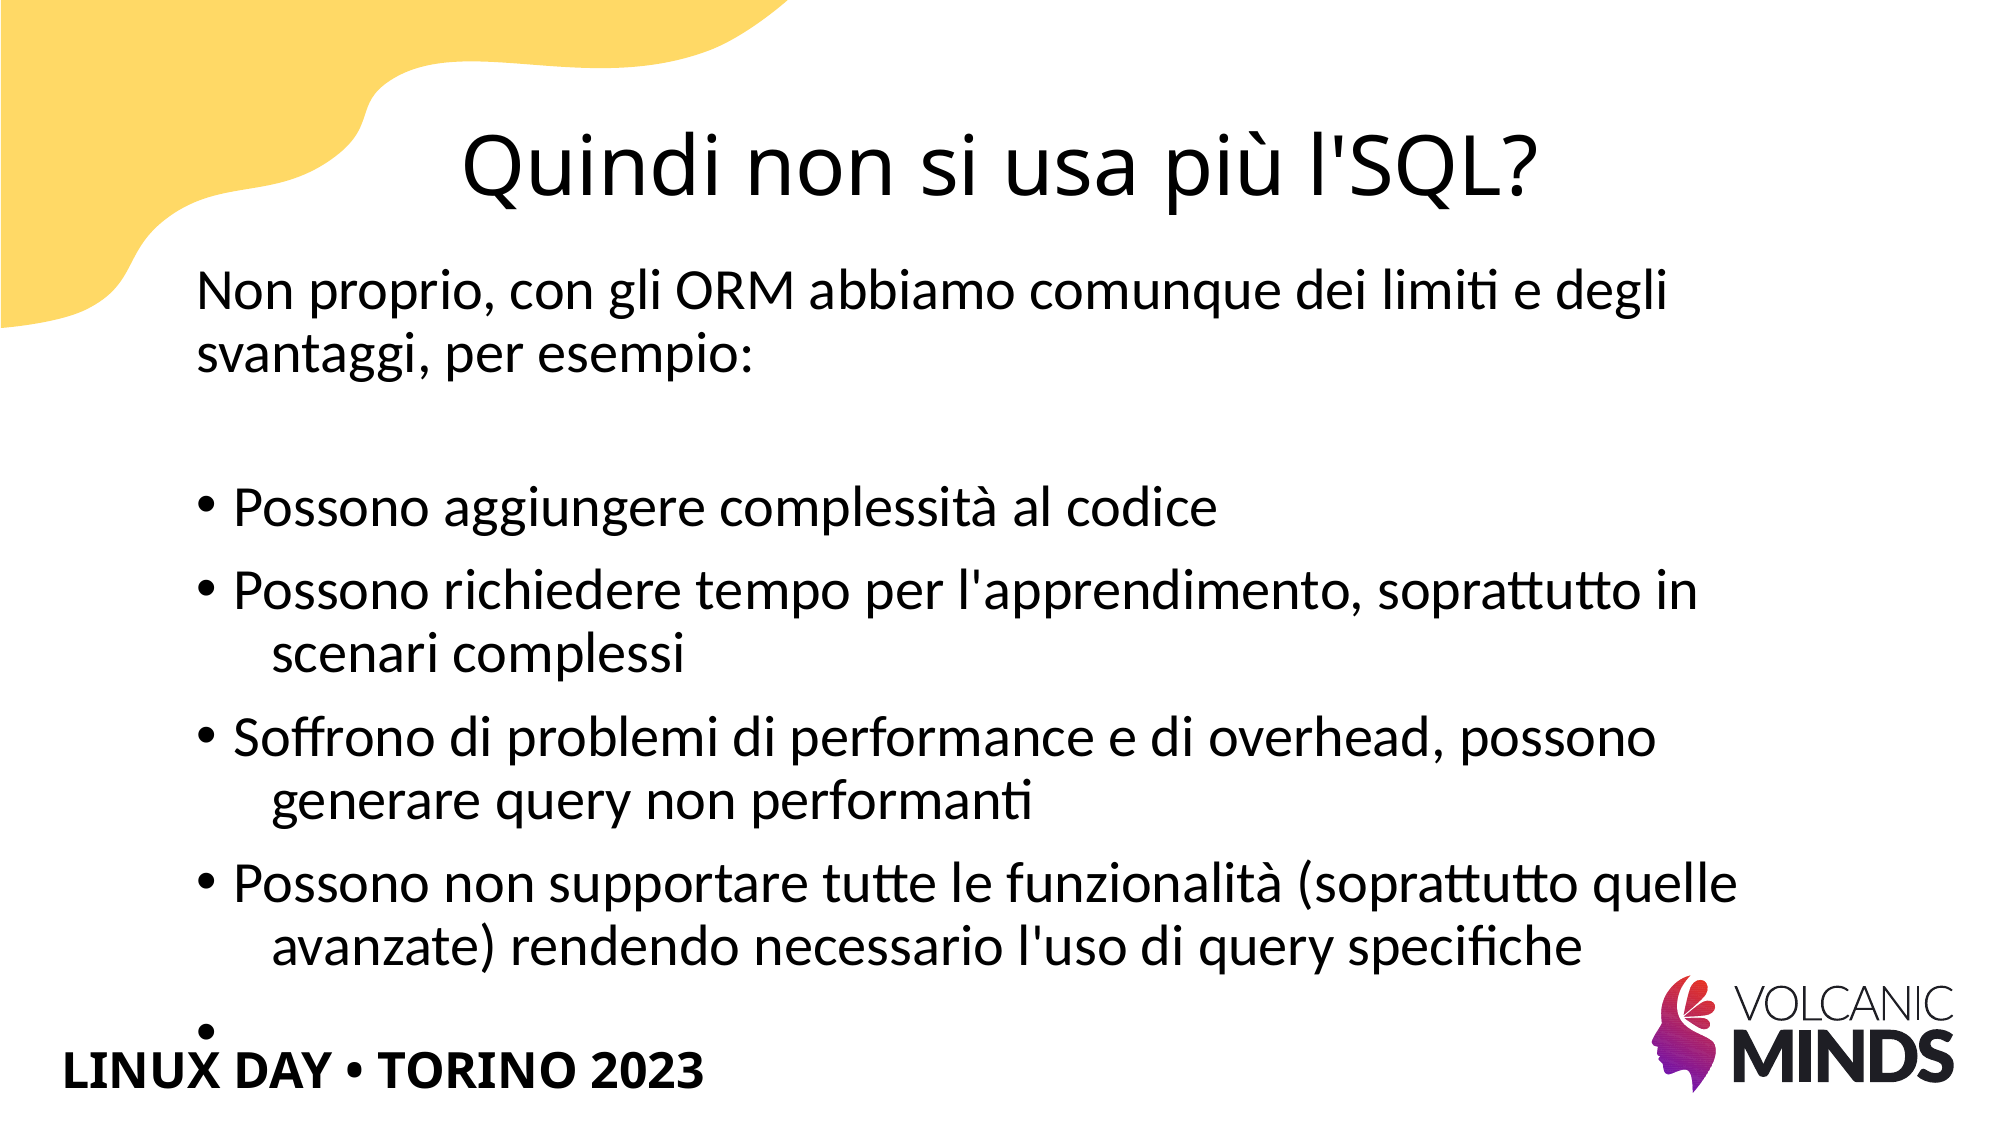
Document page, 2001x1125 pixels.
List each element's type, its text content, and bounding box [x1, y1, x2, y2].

list Non proprio, con gli ORM abbiamo comunque dei limiti e degli svantaggi, per esempio: Possono aggiungere complessità al codice Possono richiedere tempo per l'apprendimento, soprattutto in scenari complessi Soffrono di problemi di performance e di overhead, possono generare query non performanti Possono non supportare tutte le funzionalità (soprattutto quelle avanzate) rendendo necessario l'uso di query specifiche [181, 278, 1772, 1006]
picture [0, 0, 906, 631]
text_box LINUX DAY • TORINO 2023 [46, 961, 1547, 1107]
picture [1651, 975, 1955, 1093]
title Quindi non si usa più l'SQL? [137, 59, 1863, 278]
